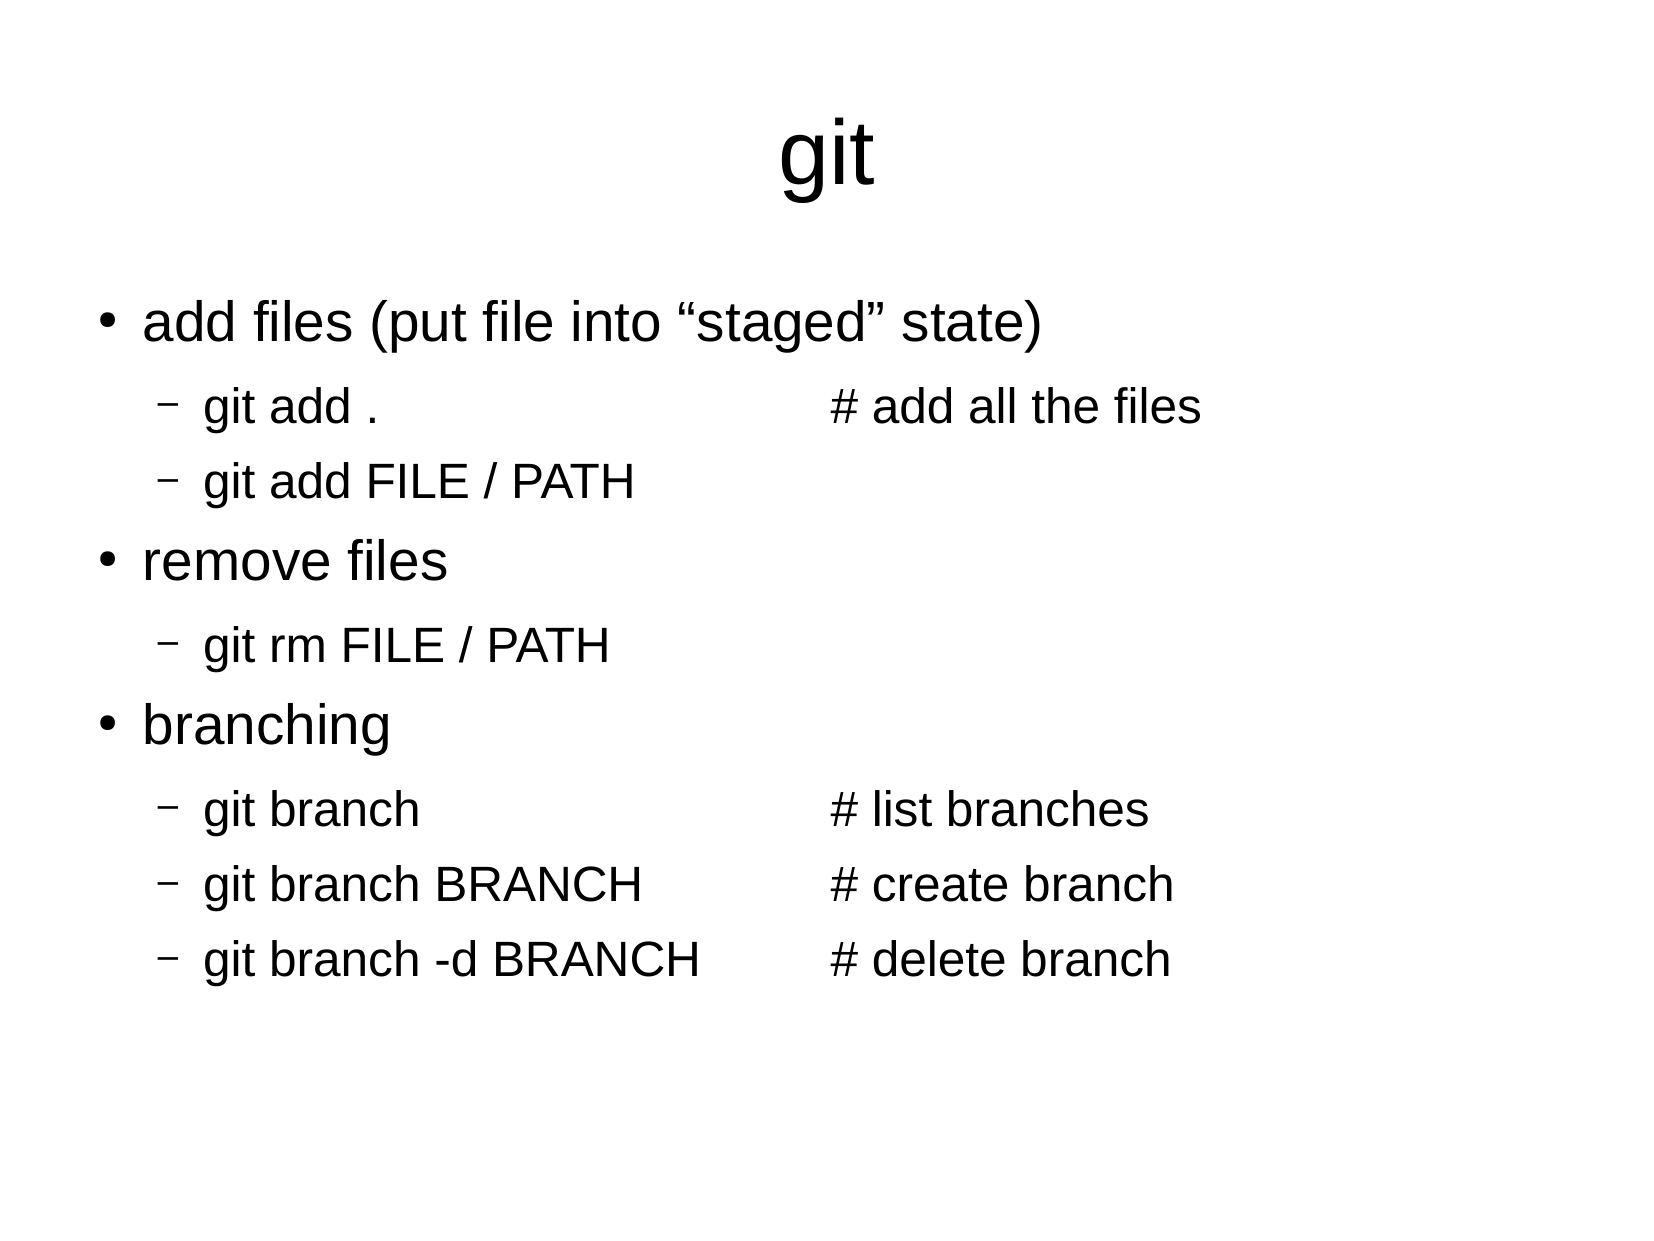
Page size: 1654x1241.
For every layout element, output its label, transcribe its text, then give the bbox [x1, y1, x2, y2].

list add files (put file into “staged” state) git add . # add all the files git add FILE / PATH remove files git rm FILE / PATH branching git branch # list branches git branch BRANCH # create branch git branch -d BRANCH # delete branch [82, 290, 1571, 1010]
title git [82, 49, 1571, 257]
